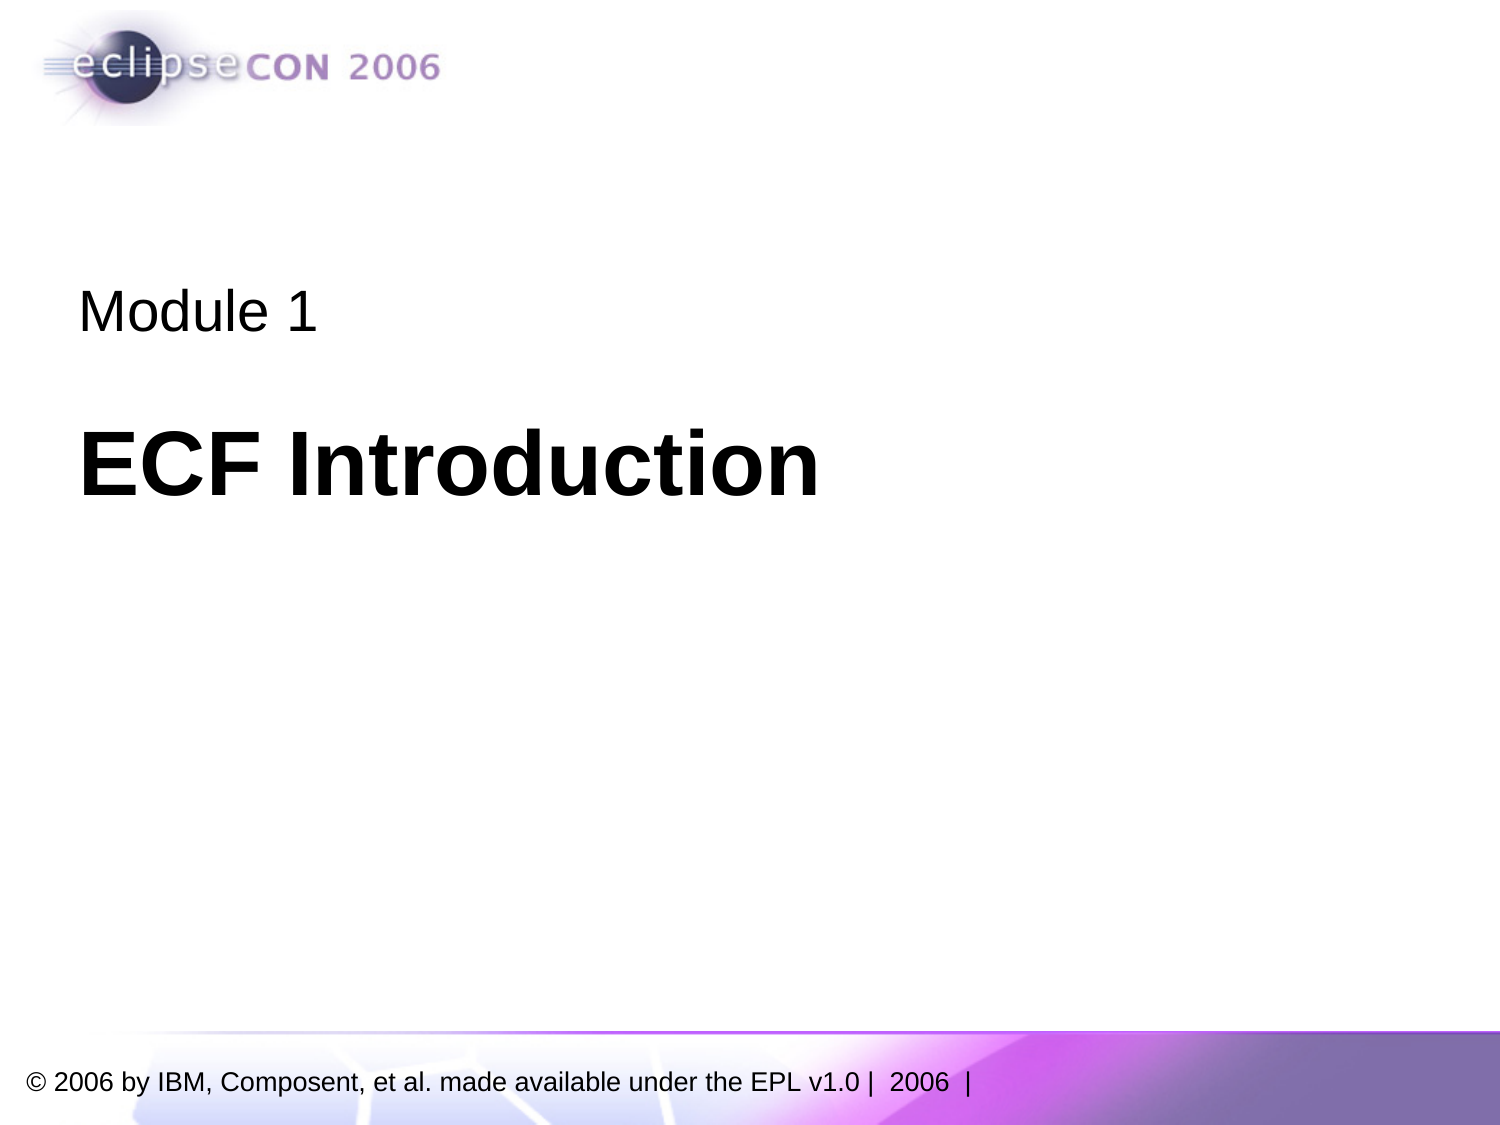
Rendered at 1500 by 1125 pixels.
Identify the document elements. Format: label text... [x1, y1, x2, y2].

picture [0, 1031, 1500, 1125]
title Module 1 ECF Introduction [64, 263, 1369, 540]
picture [31, 10, 1040, 126]
